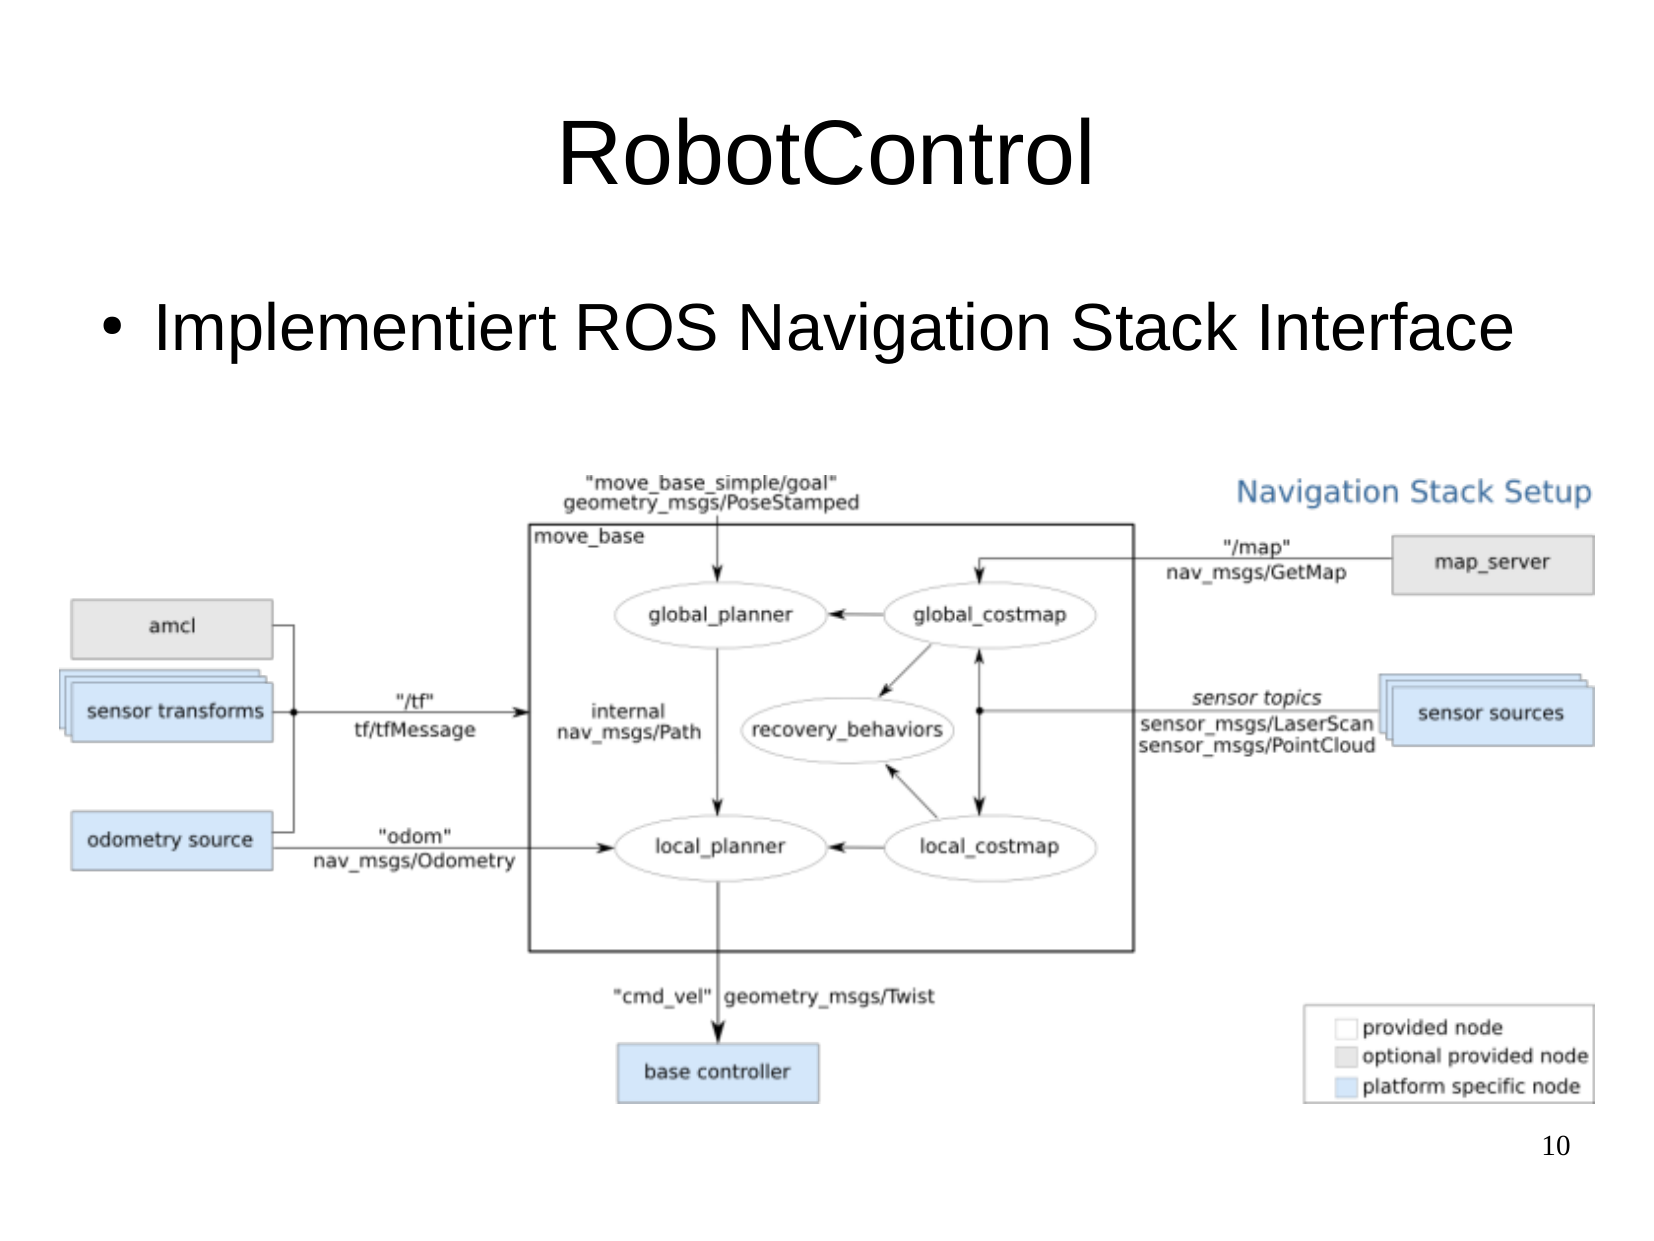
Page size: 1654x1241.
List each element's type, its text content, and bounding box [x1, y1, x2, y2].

title RobotControl [82, 49, 1571, 257]
list Implementiert ROS Navigation Stack Interface [82, 290, 1538, 390]
picture [59, 475, 1595, 1104]
